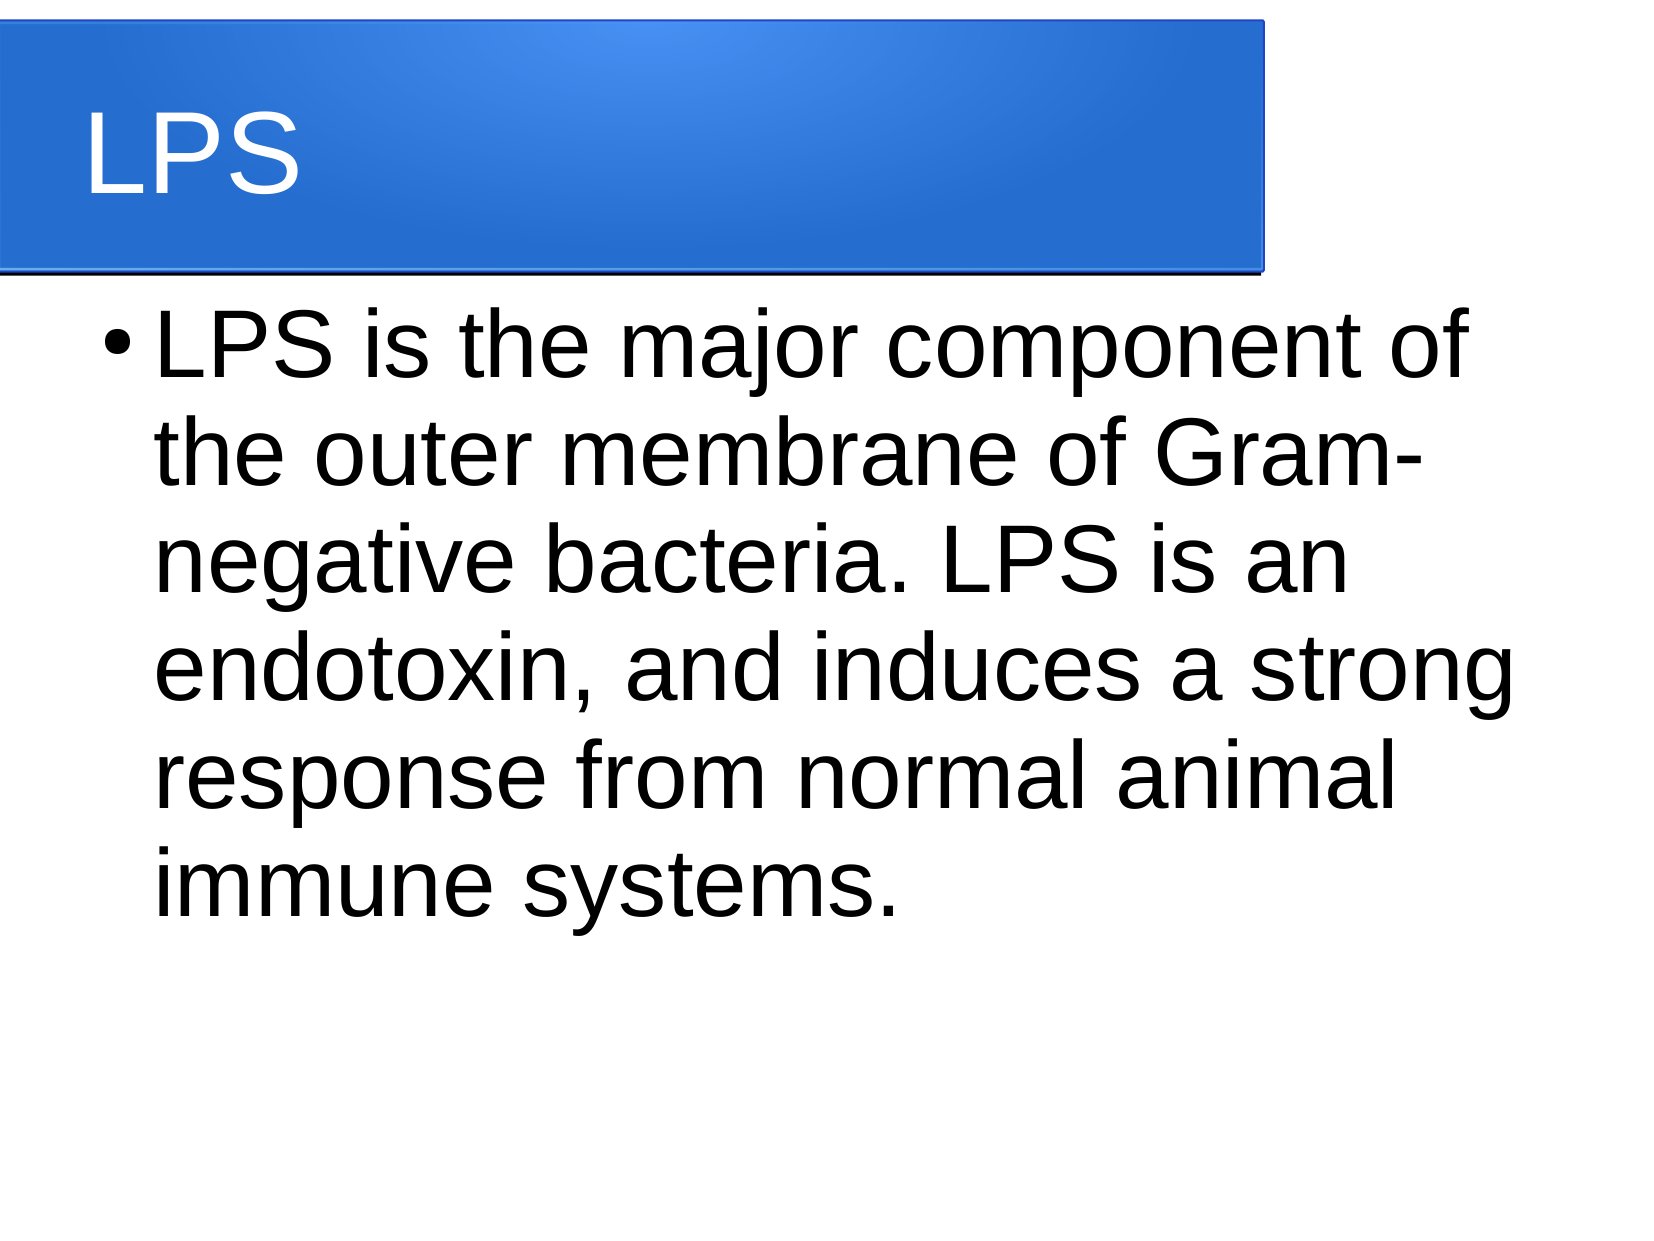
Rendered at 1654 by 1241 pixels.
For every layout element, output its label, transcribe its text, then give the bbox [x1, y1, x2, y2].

list LPS is the major component of the outer membrane of Gram-negative bacteria. LPS is an endotoxin, and induces a strong response from normal animal immune systems. [82, 290, 1571, 1010]
title LPS [82, 49, 1571, 257]
